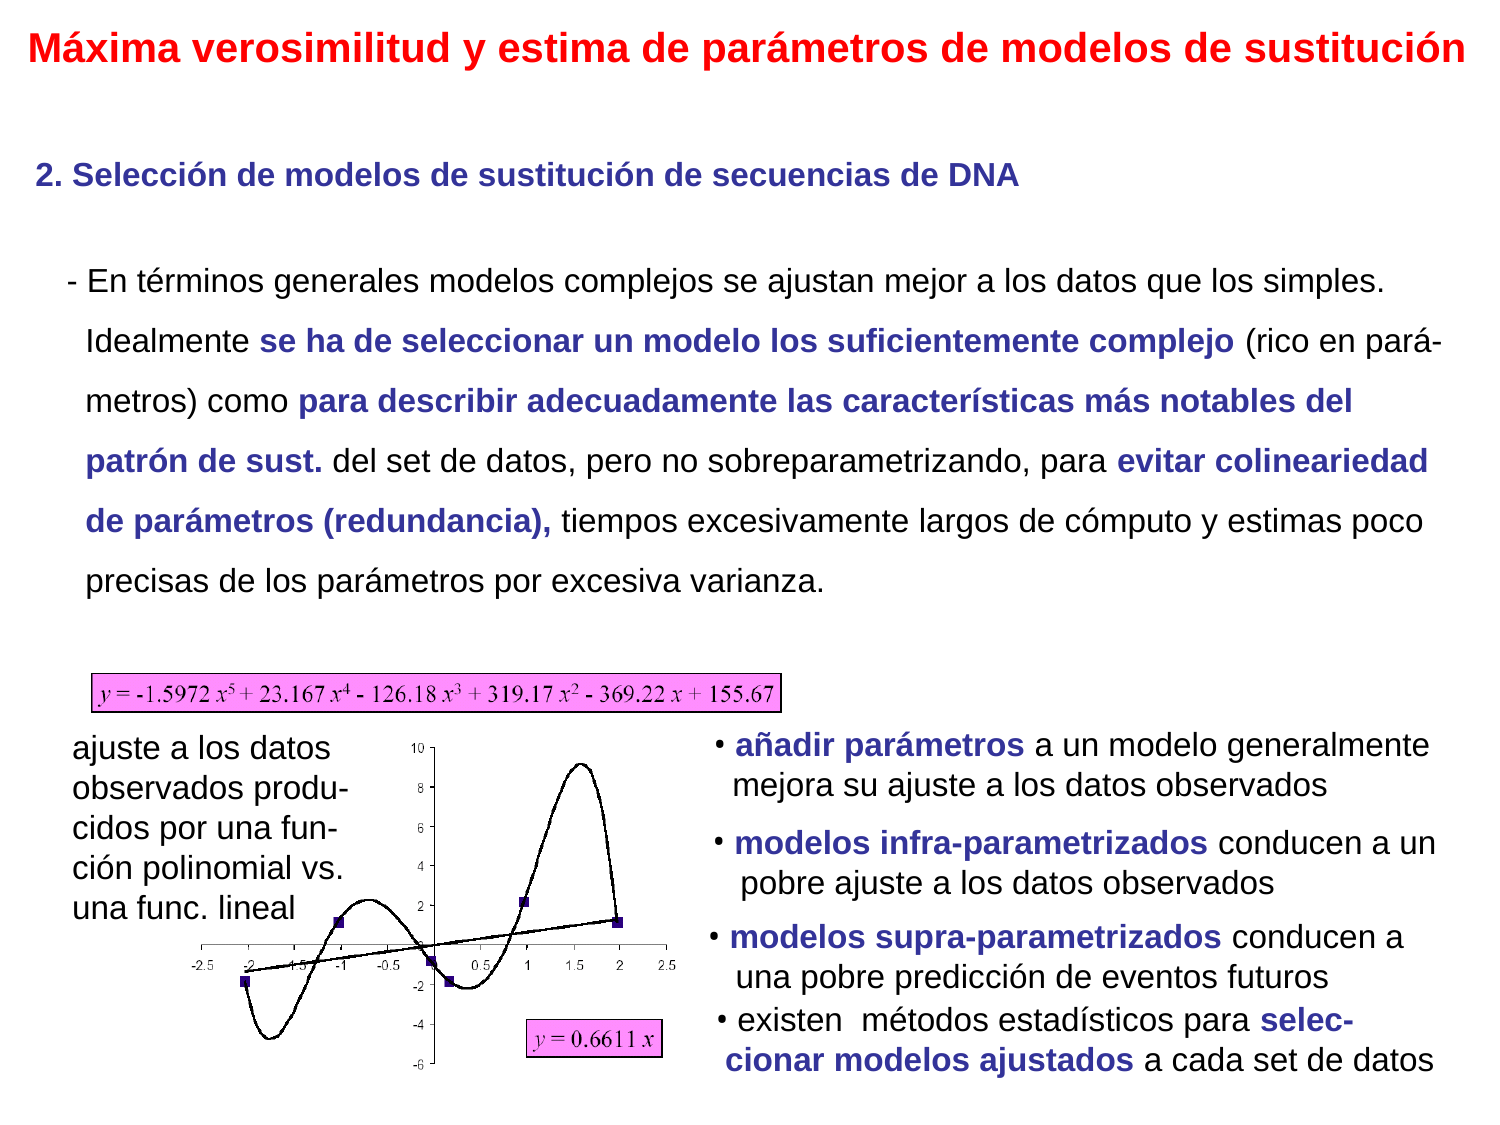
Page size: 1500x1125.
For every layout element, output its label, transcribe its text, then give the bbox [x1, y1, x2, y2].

text_box modelos supra-parametrizados conducen a una pobre predicción de eventos futuros [693, 908, 1429, 1004]
text_box En términos generales modelos complejos se ajustan mejor a los datos que los simples. Idealmente se ha de seleccionar un modelo los suficientemente complejo (rico en pará- metros) como para describir adecuadamente las características más notables del patrón de sust. del set de datos, pero no sobreparametrizando, para evitar colineariedad de parámetros (redundancia), tiempos excesivamente largos de cómputo y estimas poco precisas de los parámetros por excesiva varianza. [52, 231, 1458, 607]
text_box ajuste a los datos observados produ- cidos por una fun- ción polinomial vs. una func. lineal [57, 718, 365, 934]
text_box Máxima verosimilitud y estima de parámetros de modelos de sustitución [12, 13, 1482, 79]
text_box 2. Selección de modelos de sustitución de secuencias de DNA [20, 131, 1037, 201]
text_box añadir parámetros a un modelo generalmente mejora su ajuste a los datos observados [698, 715, 1446, 812]
text_box modelos infra-parametrizados conducen a un pobre ajuste a los datos observados [697, 813, 1461, 909]
picture [88, 668, 784, 1070]
text_box existen métodos estadísticos para selec- cionar modelos ajustados a cada set de datos [700, 990, 1450, 1087]
